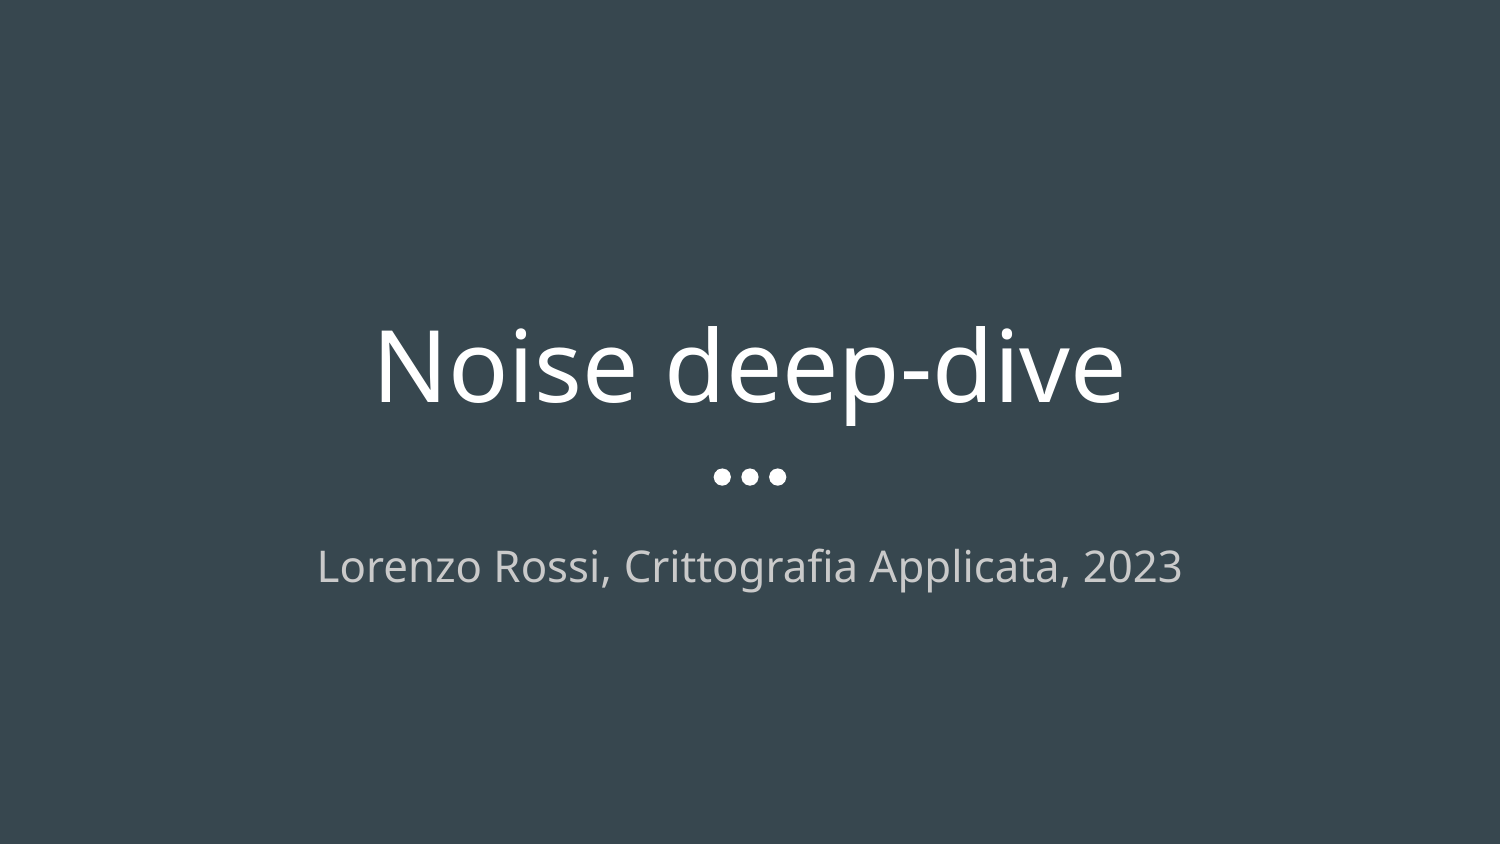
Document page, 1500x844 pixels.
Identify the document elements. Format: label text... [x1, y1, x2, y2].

subtitle Lorenzo Rossi, Crittografia Applicata, 2023 [110, 520, 1390, 651]
title Noise deep-dive [110, 162, 1390, 447]
